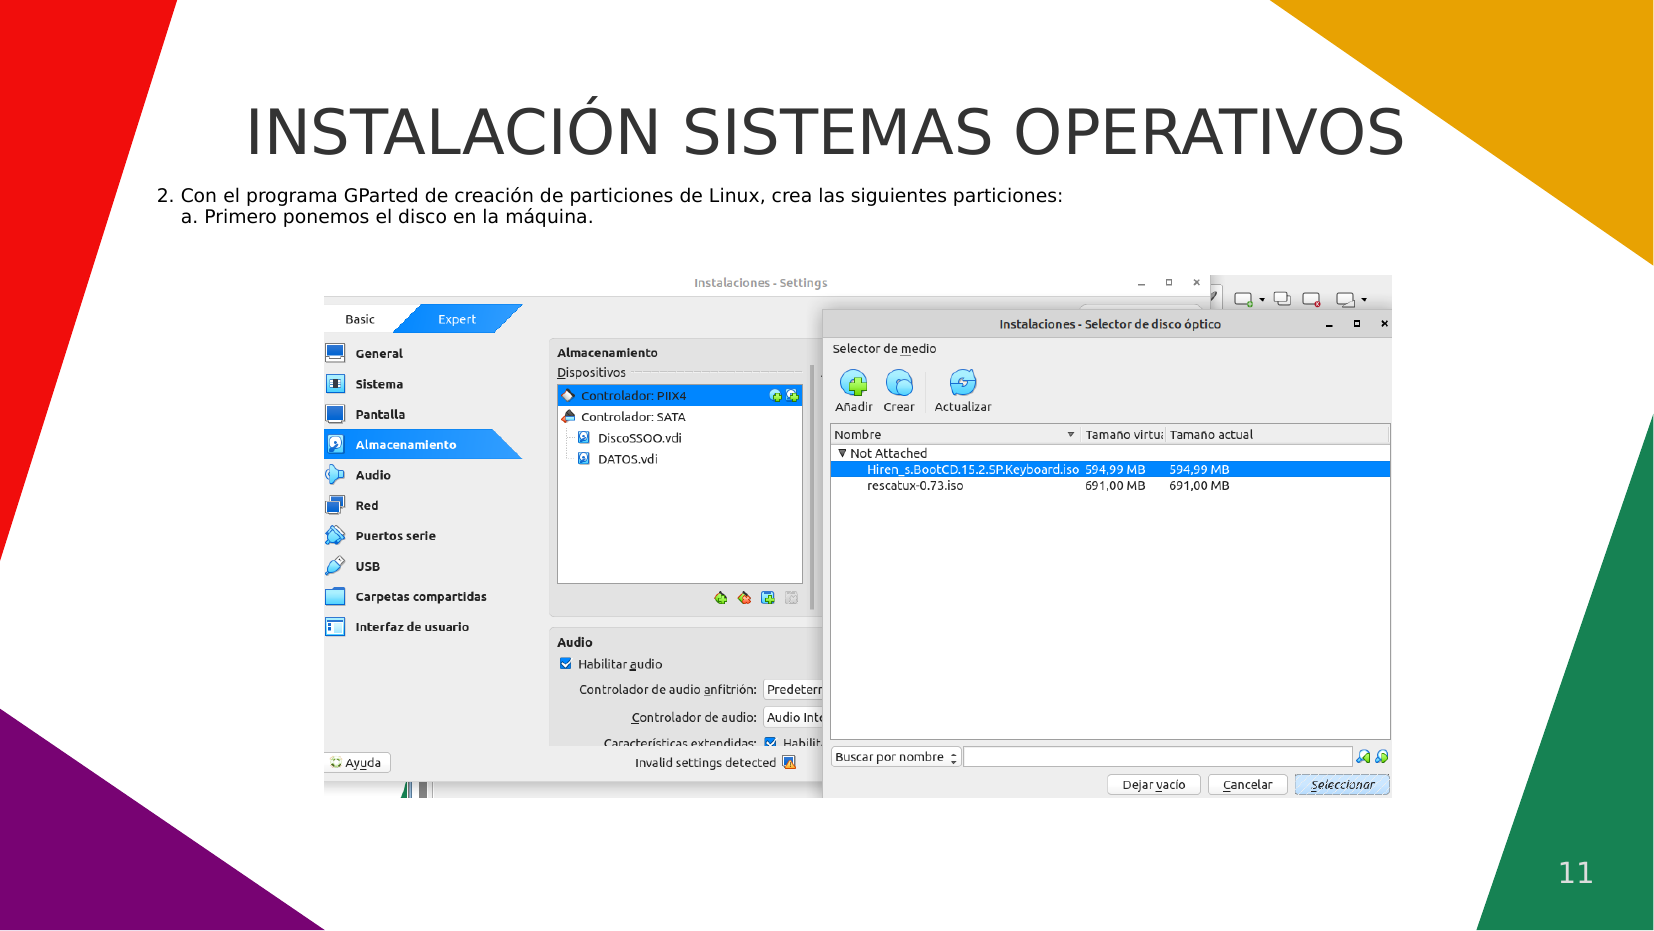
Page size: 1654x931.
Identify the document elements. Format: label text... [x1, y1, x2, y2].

title INSTALACIÓN SISTEMAS OPERATIVOS [118, 59, 1536, 207]
picture [324, 275, 1392, 798]
text_box 2. Con el programa GParted de creación de particiones de Linux, crea las siguientes particiones: a. Primero ponemos el disco en la máquina. [118, 177, 1093, 414]
